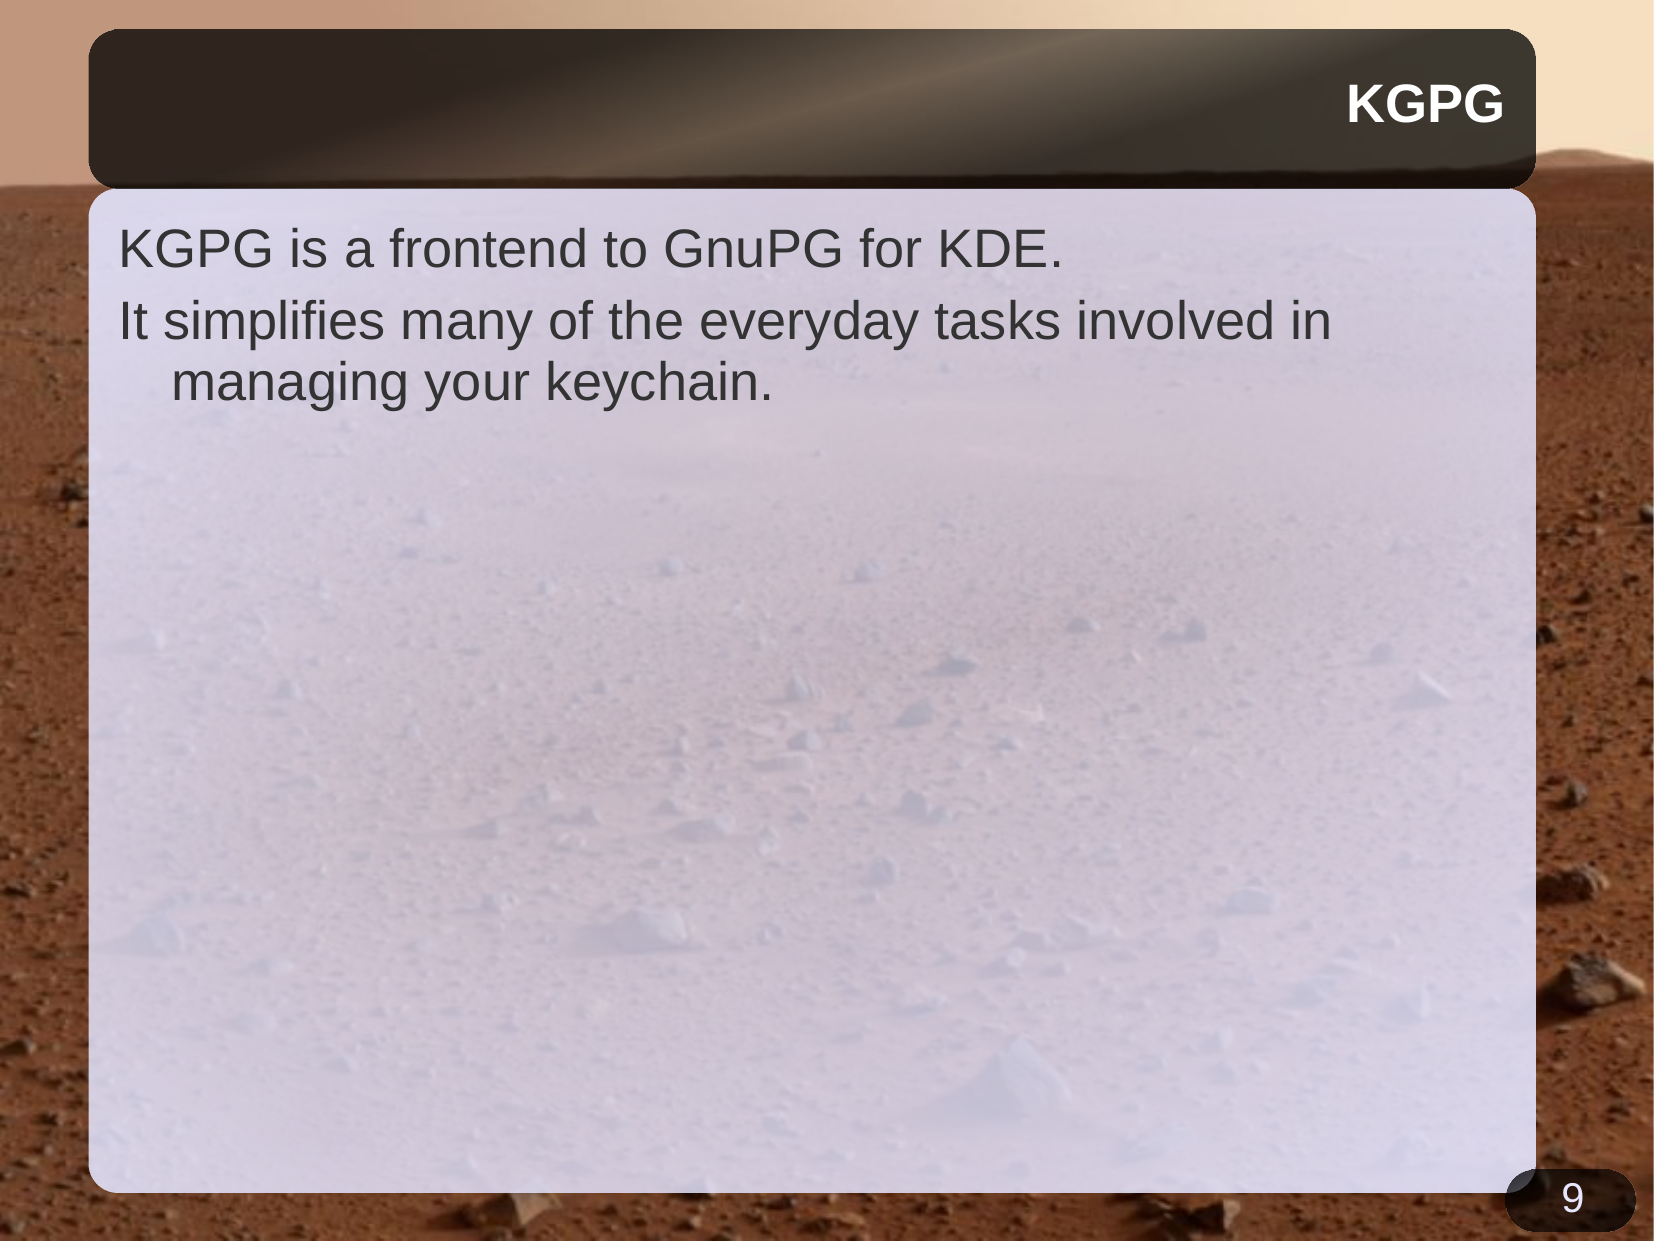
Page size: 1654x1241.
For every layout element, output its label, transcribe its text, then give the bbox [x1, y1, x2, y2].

list KGPG is a frontend to GnuPG for KDE. It simplifies many of the everyday tasks involved in managing your keychain. [118, 218, 1477, 1164]
title KGPG [118, 59, 1506, 148]
picture [0, 0, 1654, 1241]
